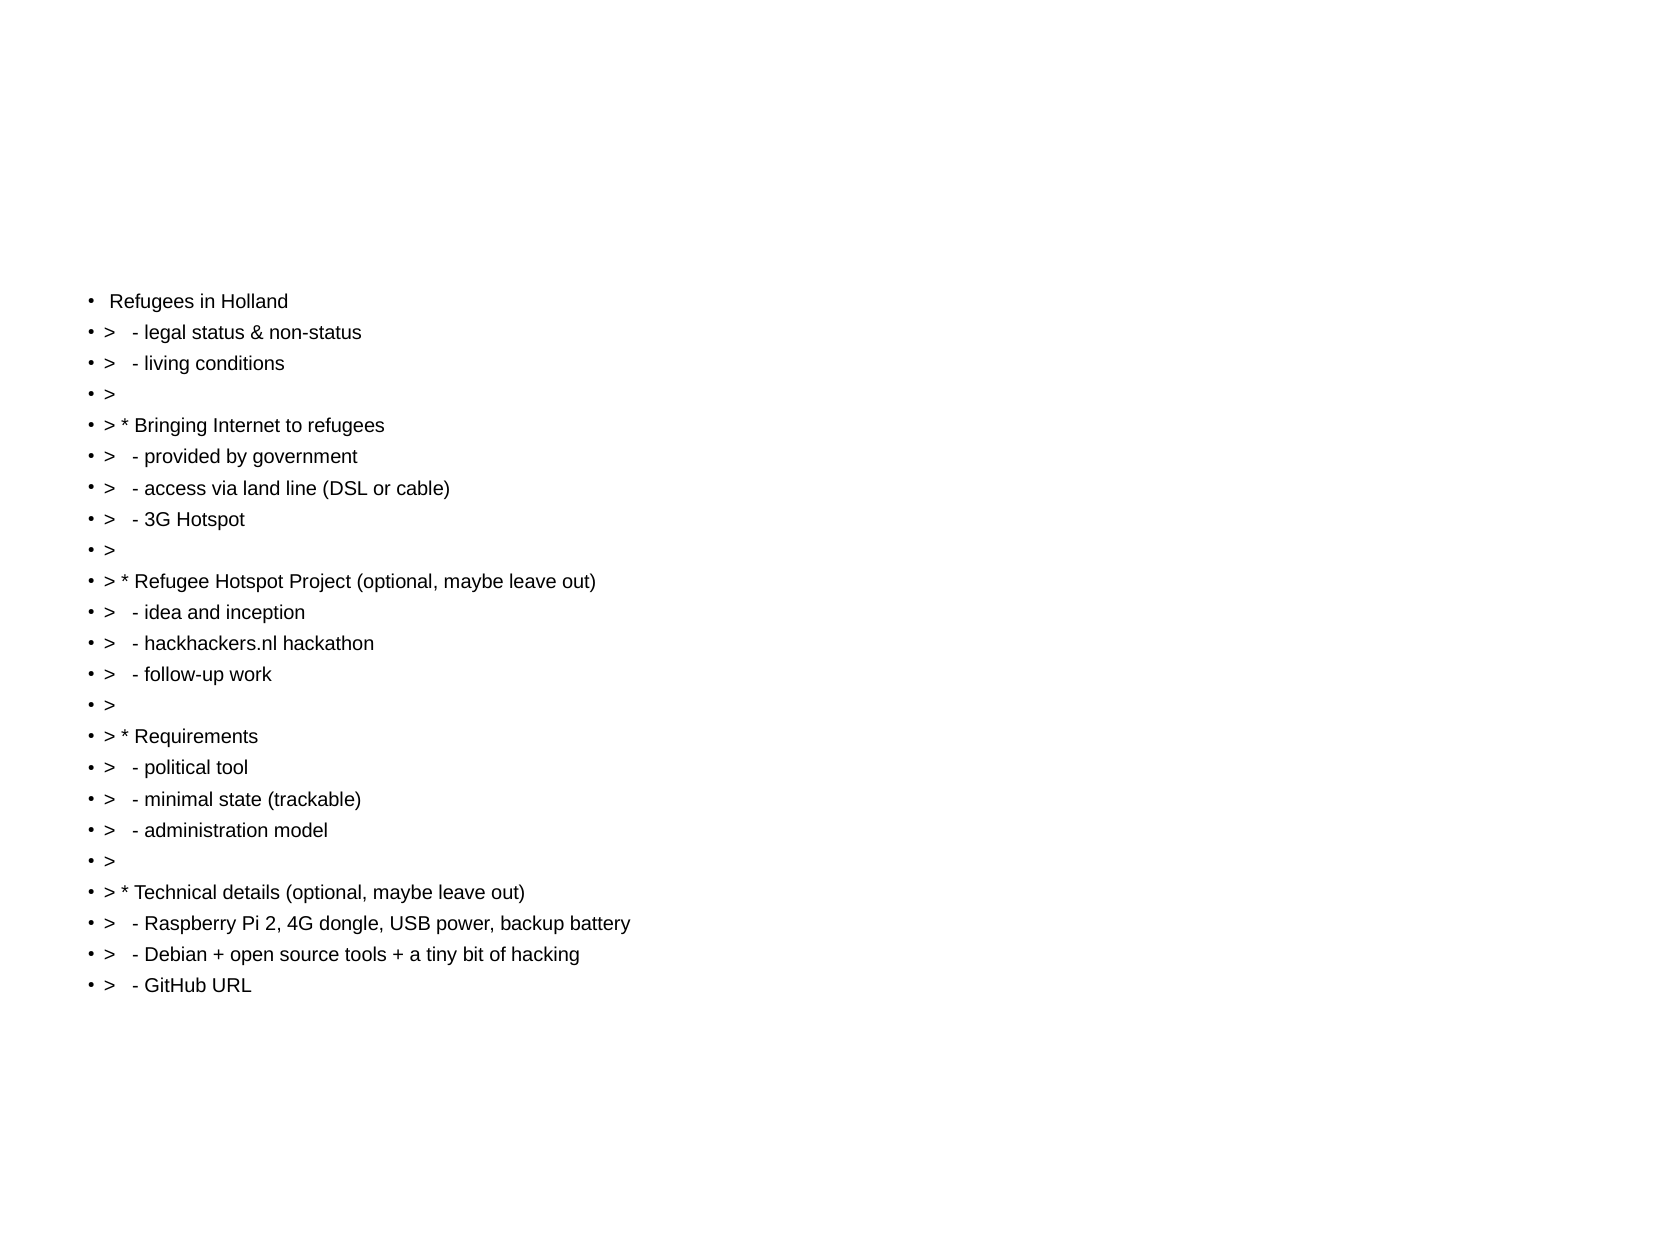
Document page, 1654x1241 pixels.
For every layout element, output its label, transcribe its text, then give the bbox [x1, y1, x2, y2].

list Refugees in Holland > - legal status & non-status > - living conditions > > * Bringing Internet to refugees > - provided by government > - access via land line (DSL or cable) > - 3G Hotspot > > * Refugee Hotspot Project (optional, maybe leave out) > - idea and inception > - hackhackers.nl hackathon > - follow-up work > > * Requirements > - political tool > - minimal state (trackable) > - administration model > > * Technical details (optional, maybe leave out) > - Raspberry Pi 2, 4G dongle, USB power, backup battery > - Debian + open source tools + a tiny bit of hacking > - GitHub URL [82, 290, 1571, 1010]
